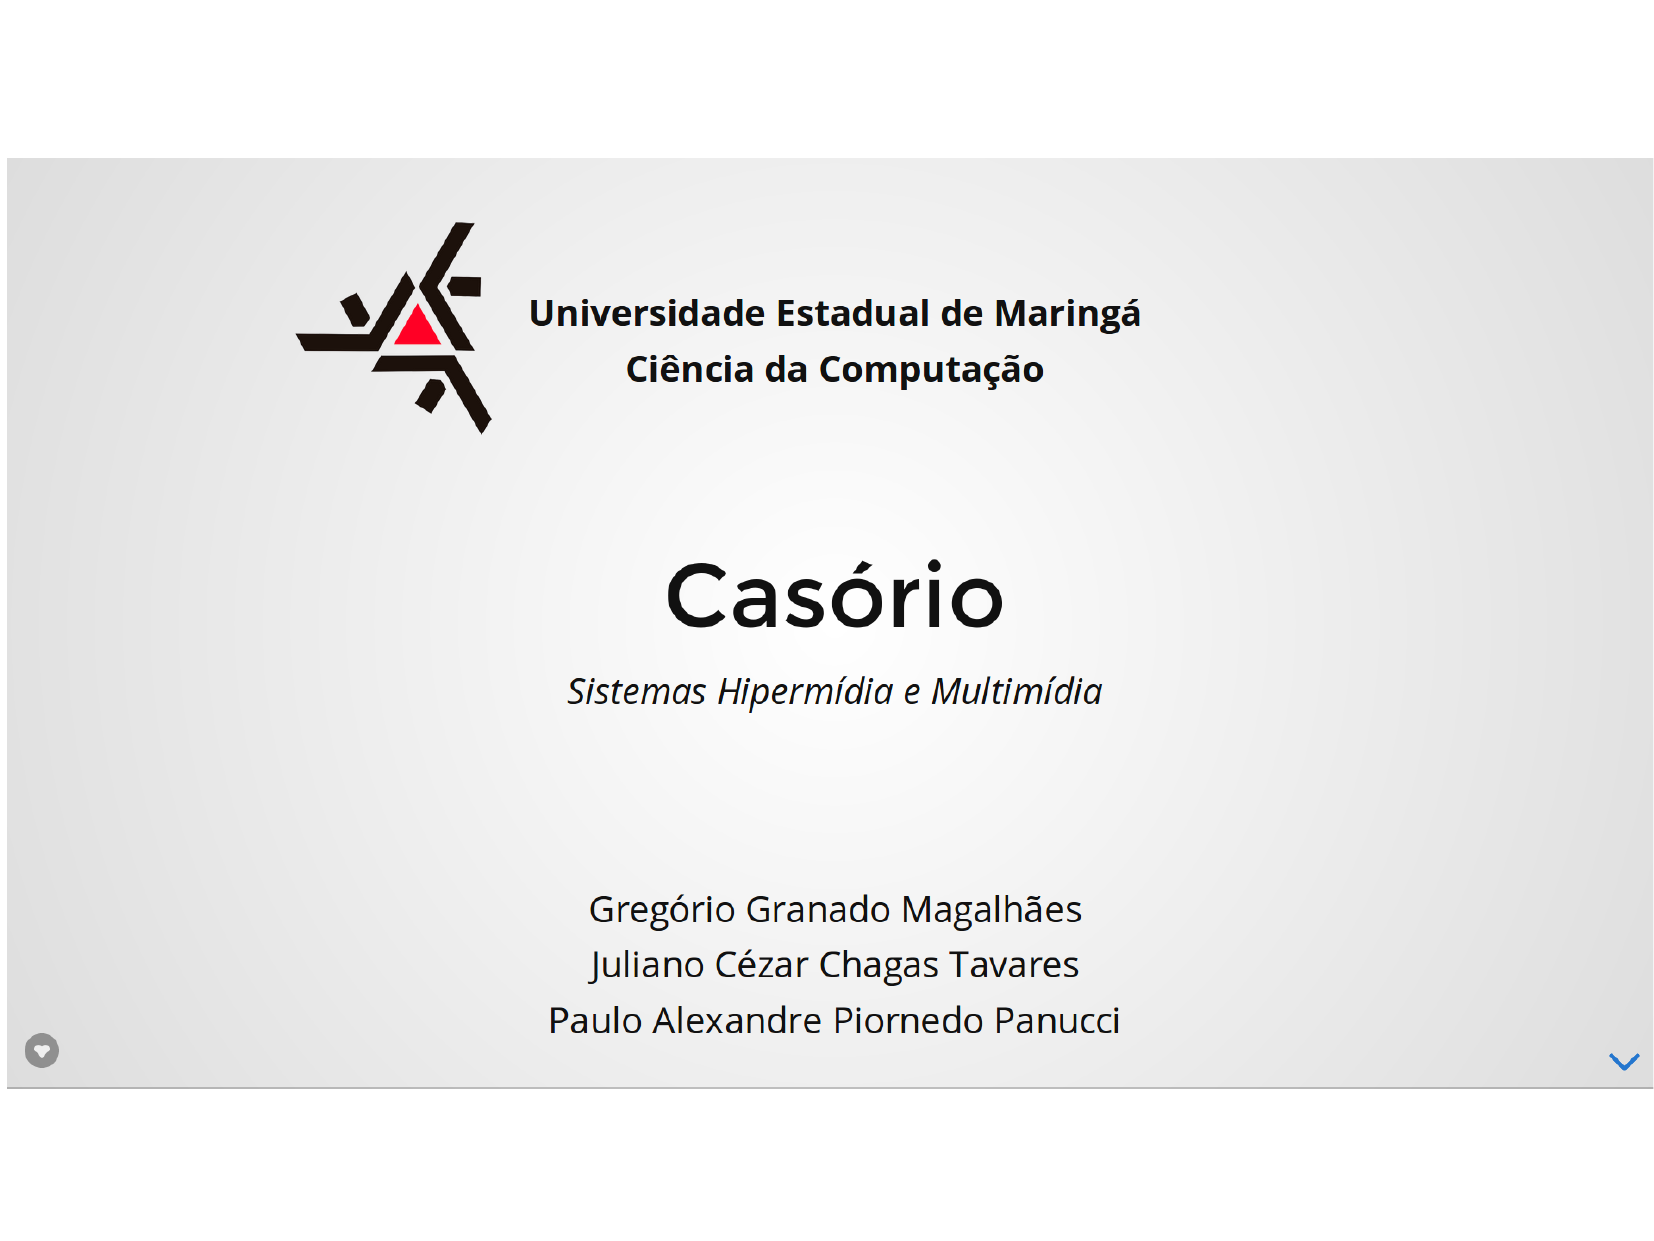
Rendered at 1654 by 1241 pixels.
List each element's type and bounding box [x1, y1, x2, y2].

picture [7, 158, 1654, 1089]
